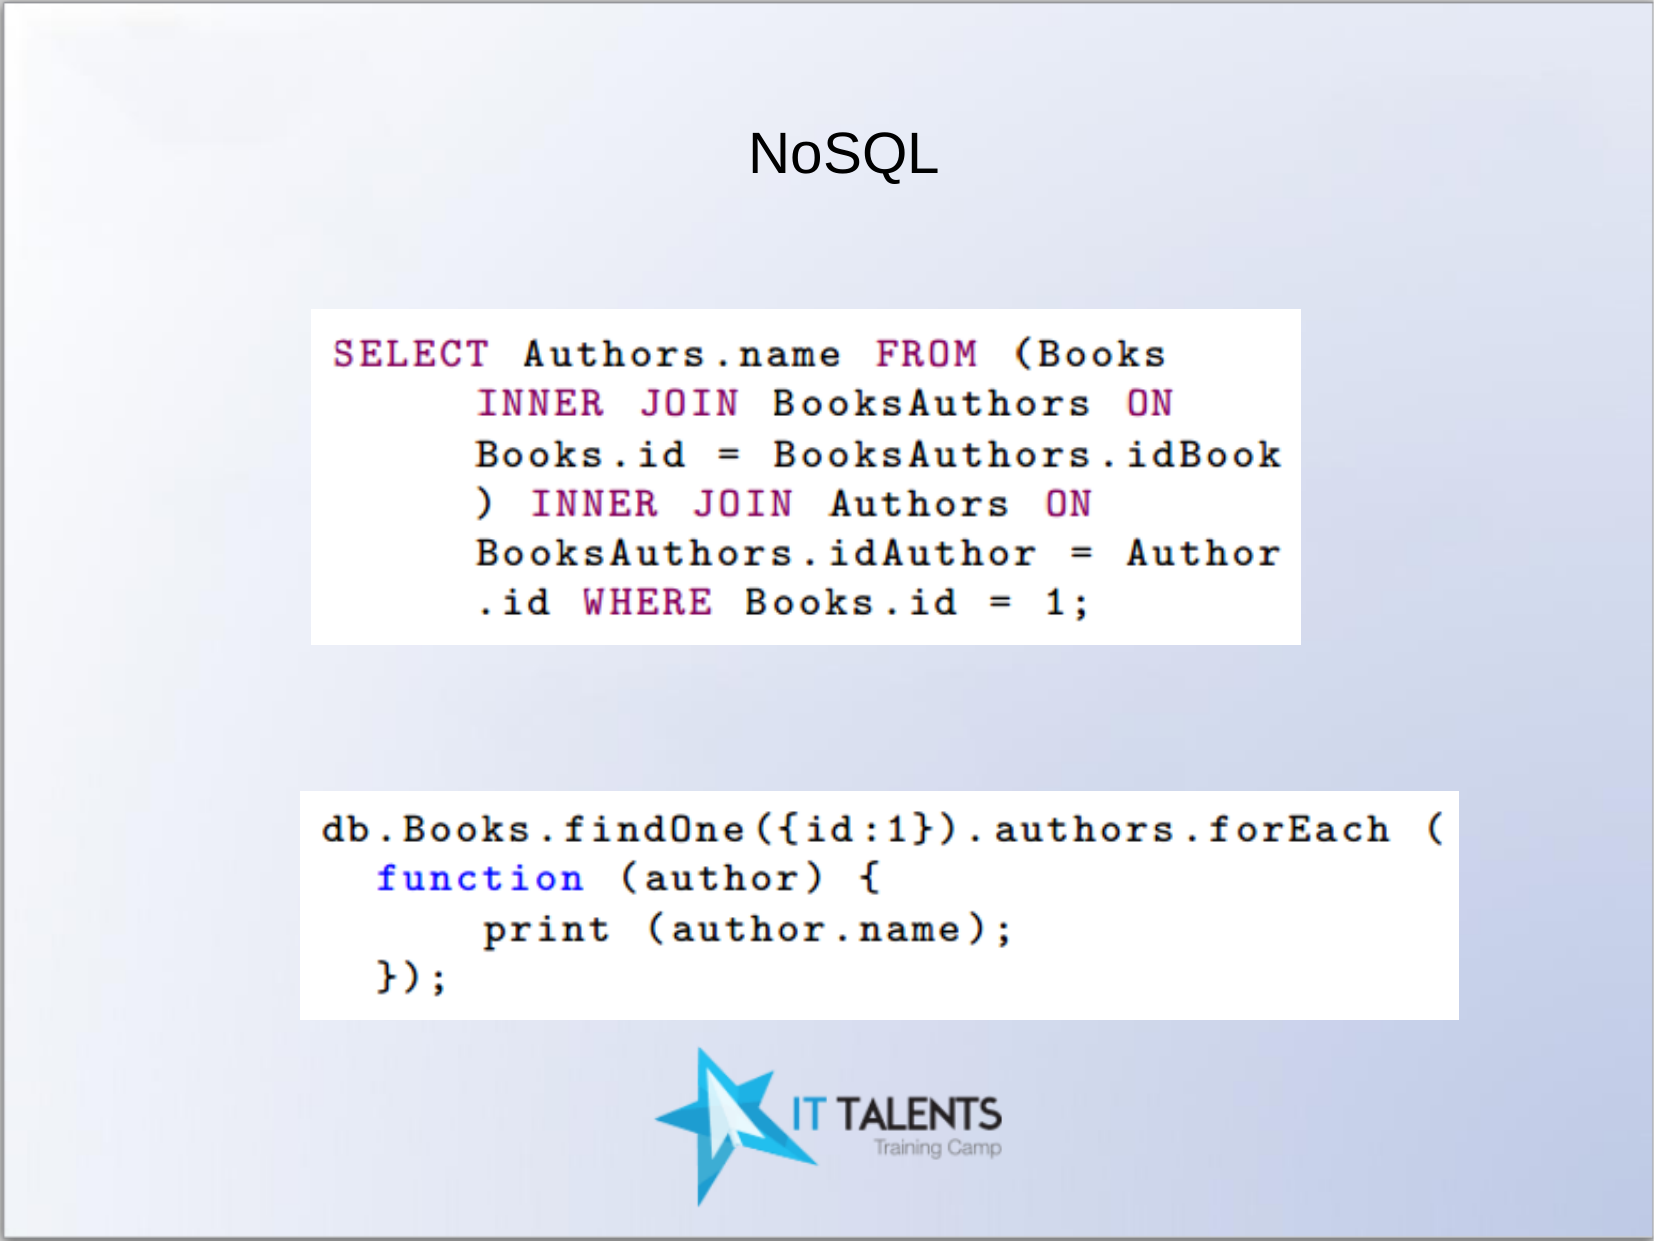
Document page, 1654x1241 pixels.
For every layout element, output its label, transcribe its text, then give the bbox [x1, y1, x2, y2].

title NoSQL [82, 49, 1571, 257]
picture [0, 0, 1654, 1241]
